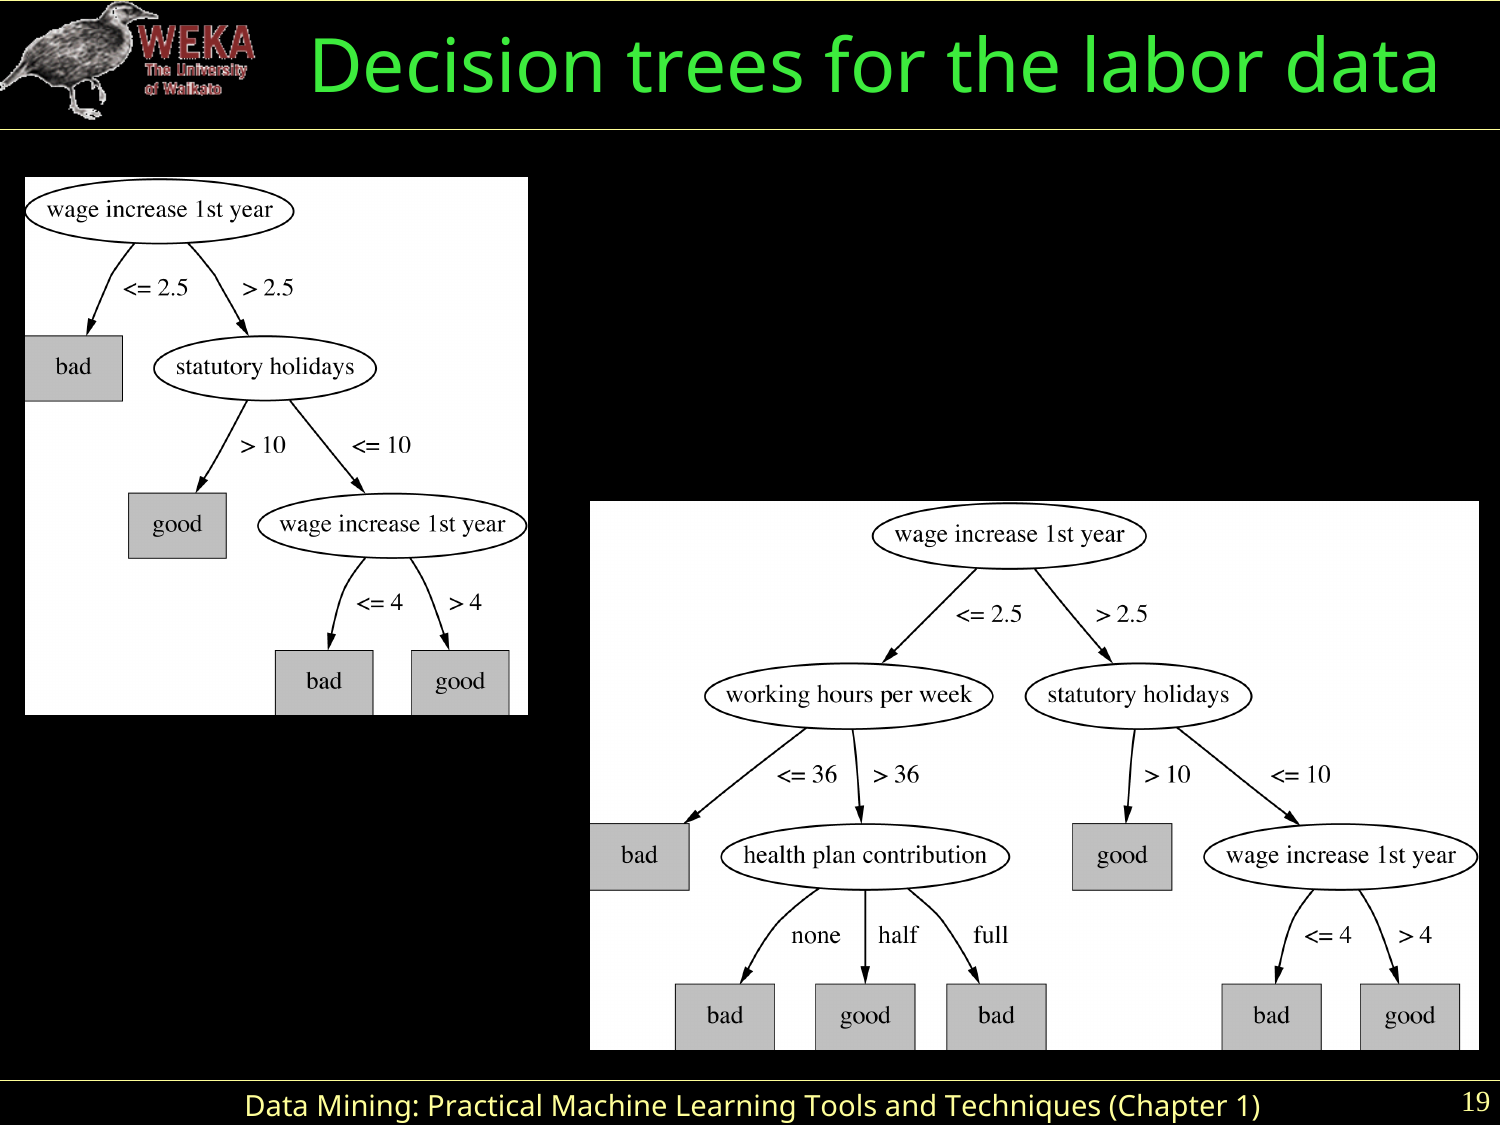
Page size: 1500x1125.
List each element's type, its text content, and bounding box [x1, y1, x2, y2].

picture [0, 1, 250, 129]
title Decision trees for the labor data [250, 0, 1500, 137]
picture [25, 177, 528, 715]
picture [590, 501, 1479, 1050]
